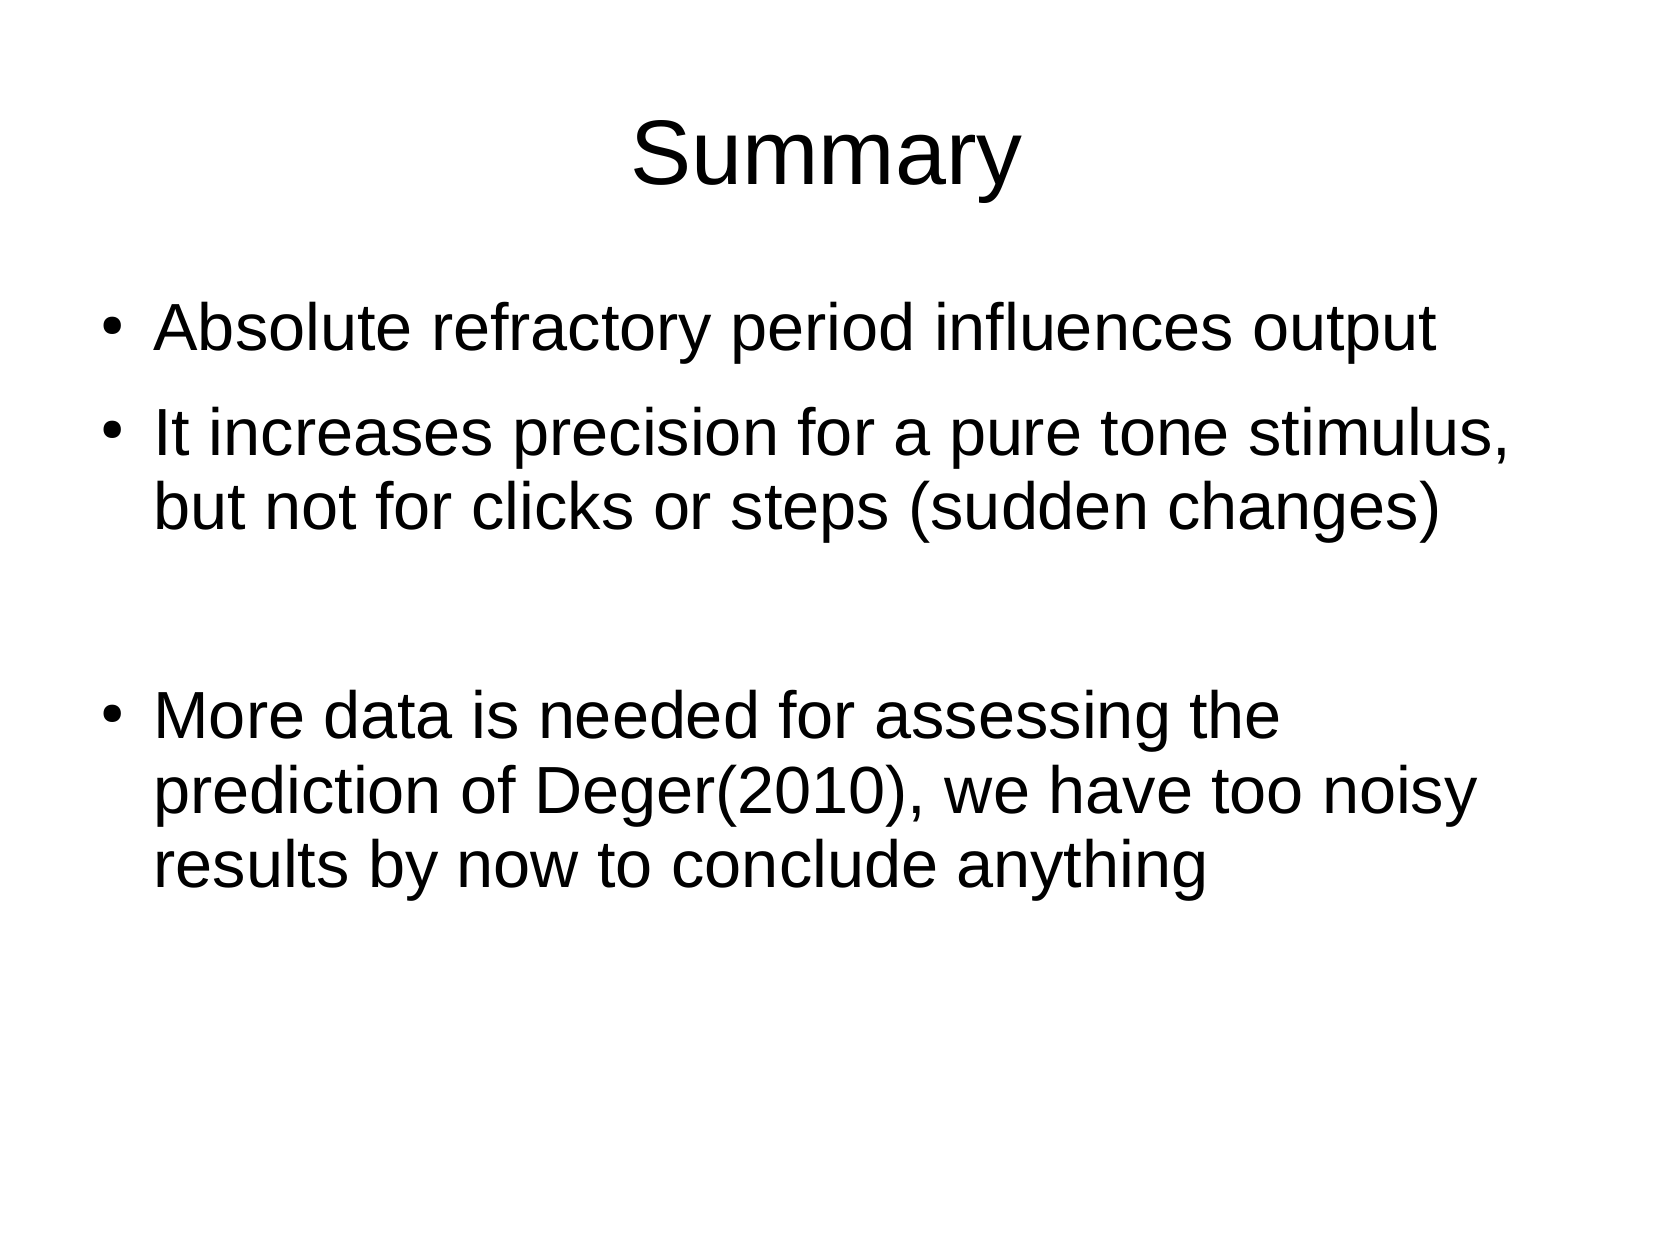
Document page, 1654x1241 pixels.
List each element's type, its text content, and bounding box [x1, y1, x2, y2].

list Absolute refractory period influences output It increases precision for a pure tone stimulus, but not for clicks or steps (sudden changes) More data is needed for assessing the prediction of Deger(2010), we have too noisy results by now to conclude anything [82, 290, 1538, 1016]
title Summary [82, 49, 1571, 257]
